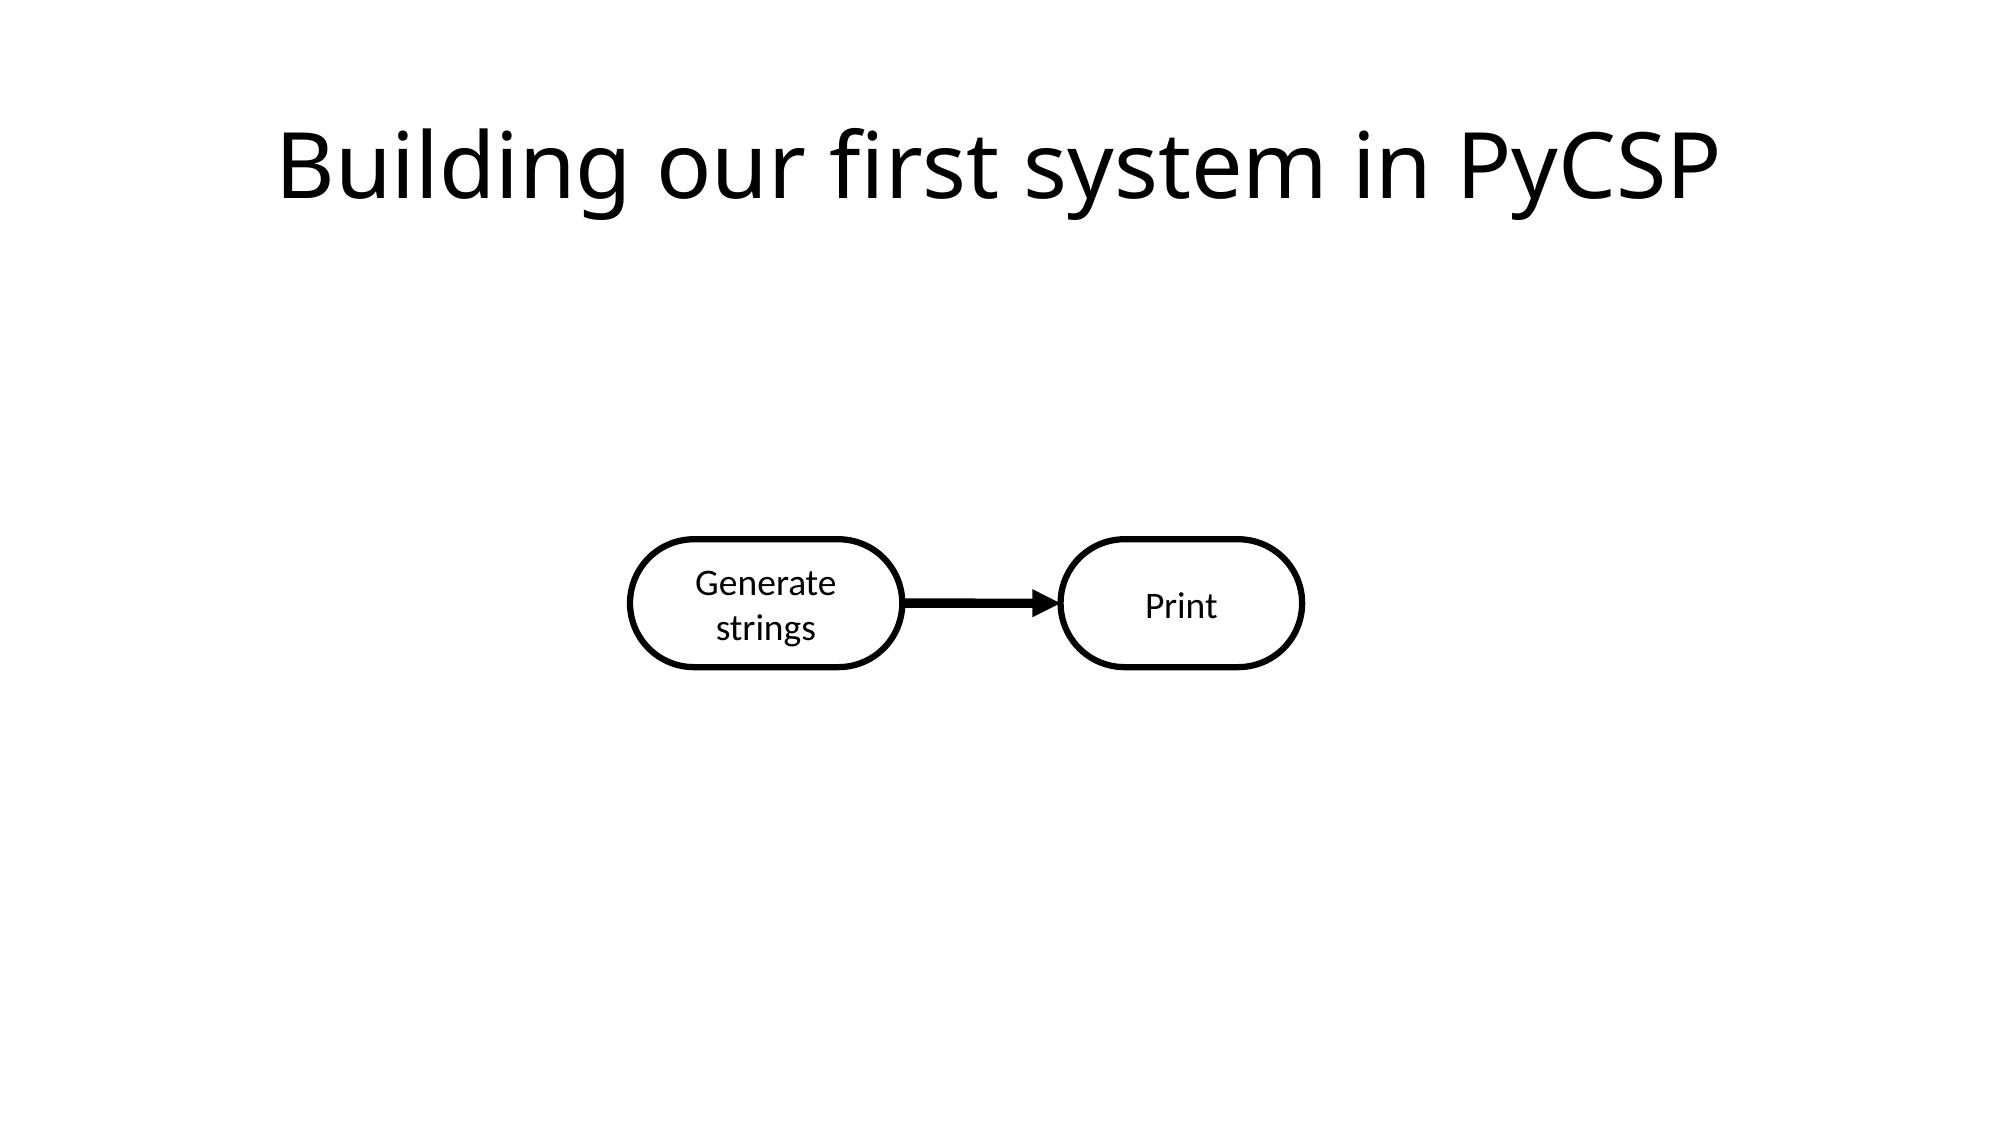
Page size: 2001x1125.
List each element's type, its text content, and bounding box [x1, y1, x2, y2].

text_box Print [1060, 539, 1303, 668]
text_box Generate strings [630, 539, 903, 668]
title Building our first system in PyCSP [137, 59, 1863, 278]
